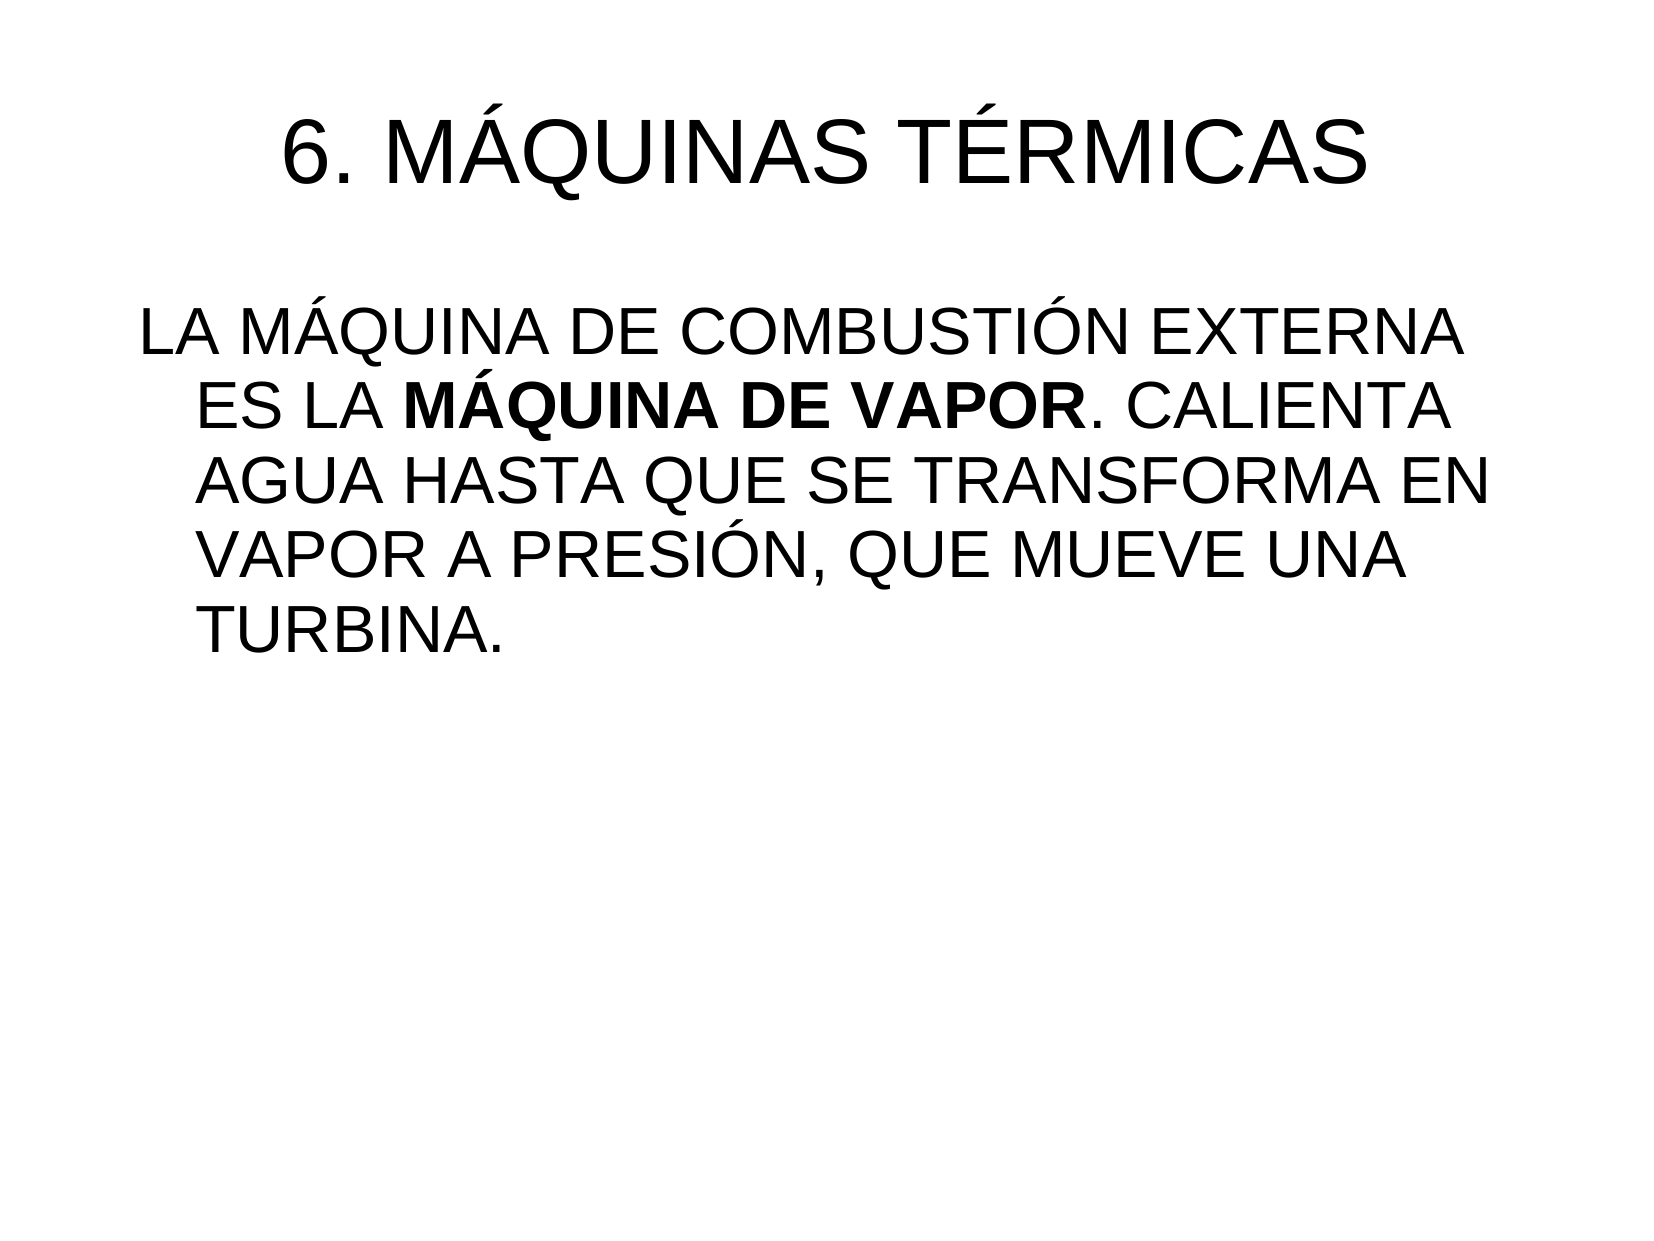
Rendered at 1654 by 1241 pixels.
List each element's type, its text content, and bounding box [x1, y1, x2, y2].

title 6. MÁQUINAS TÉRMICAS [82, 56, 1571, 249]
list LA MÁQUINA DE COMBUSTIÓN EXTERNA ES LA MÁQUINA DE VAPOR. CALIENTA AGUA HASTA QUE SE TRANSFORMA EN VAPOR A PRESIÓN, QUE MUEVE UNA TURBINA. [82, 290, 1571, 1109]
